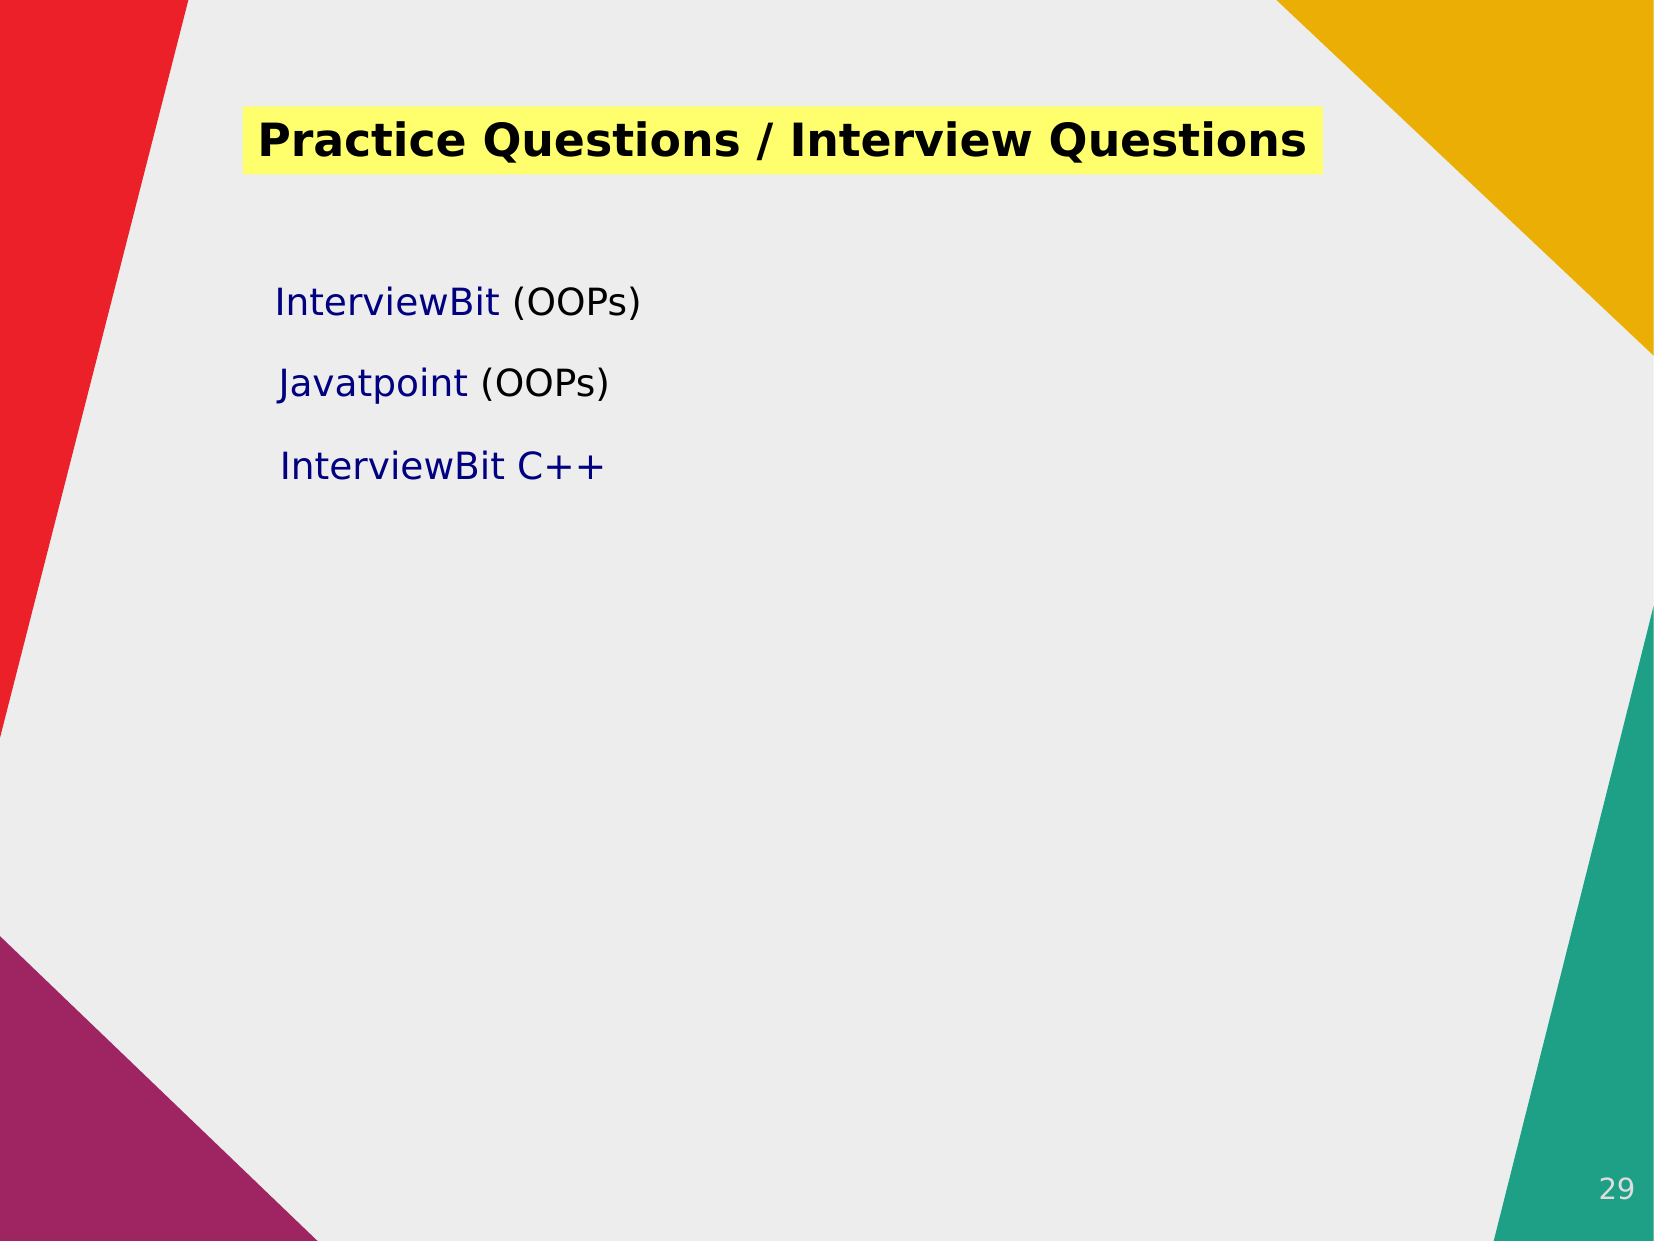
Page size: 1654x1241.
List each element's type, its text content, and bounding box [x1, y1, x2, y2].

text_box InterviewBit C++ [265, 437, 709, 508]
text_box InterviewBit (OOPs) [259, 273, 804, 345]
text_box Javatpoint (OOPs) [263, 354, 721, 438]
text_box Practice Questions / Interview Questions [242, 106, 1323, 175]
